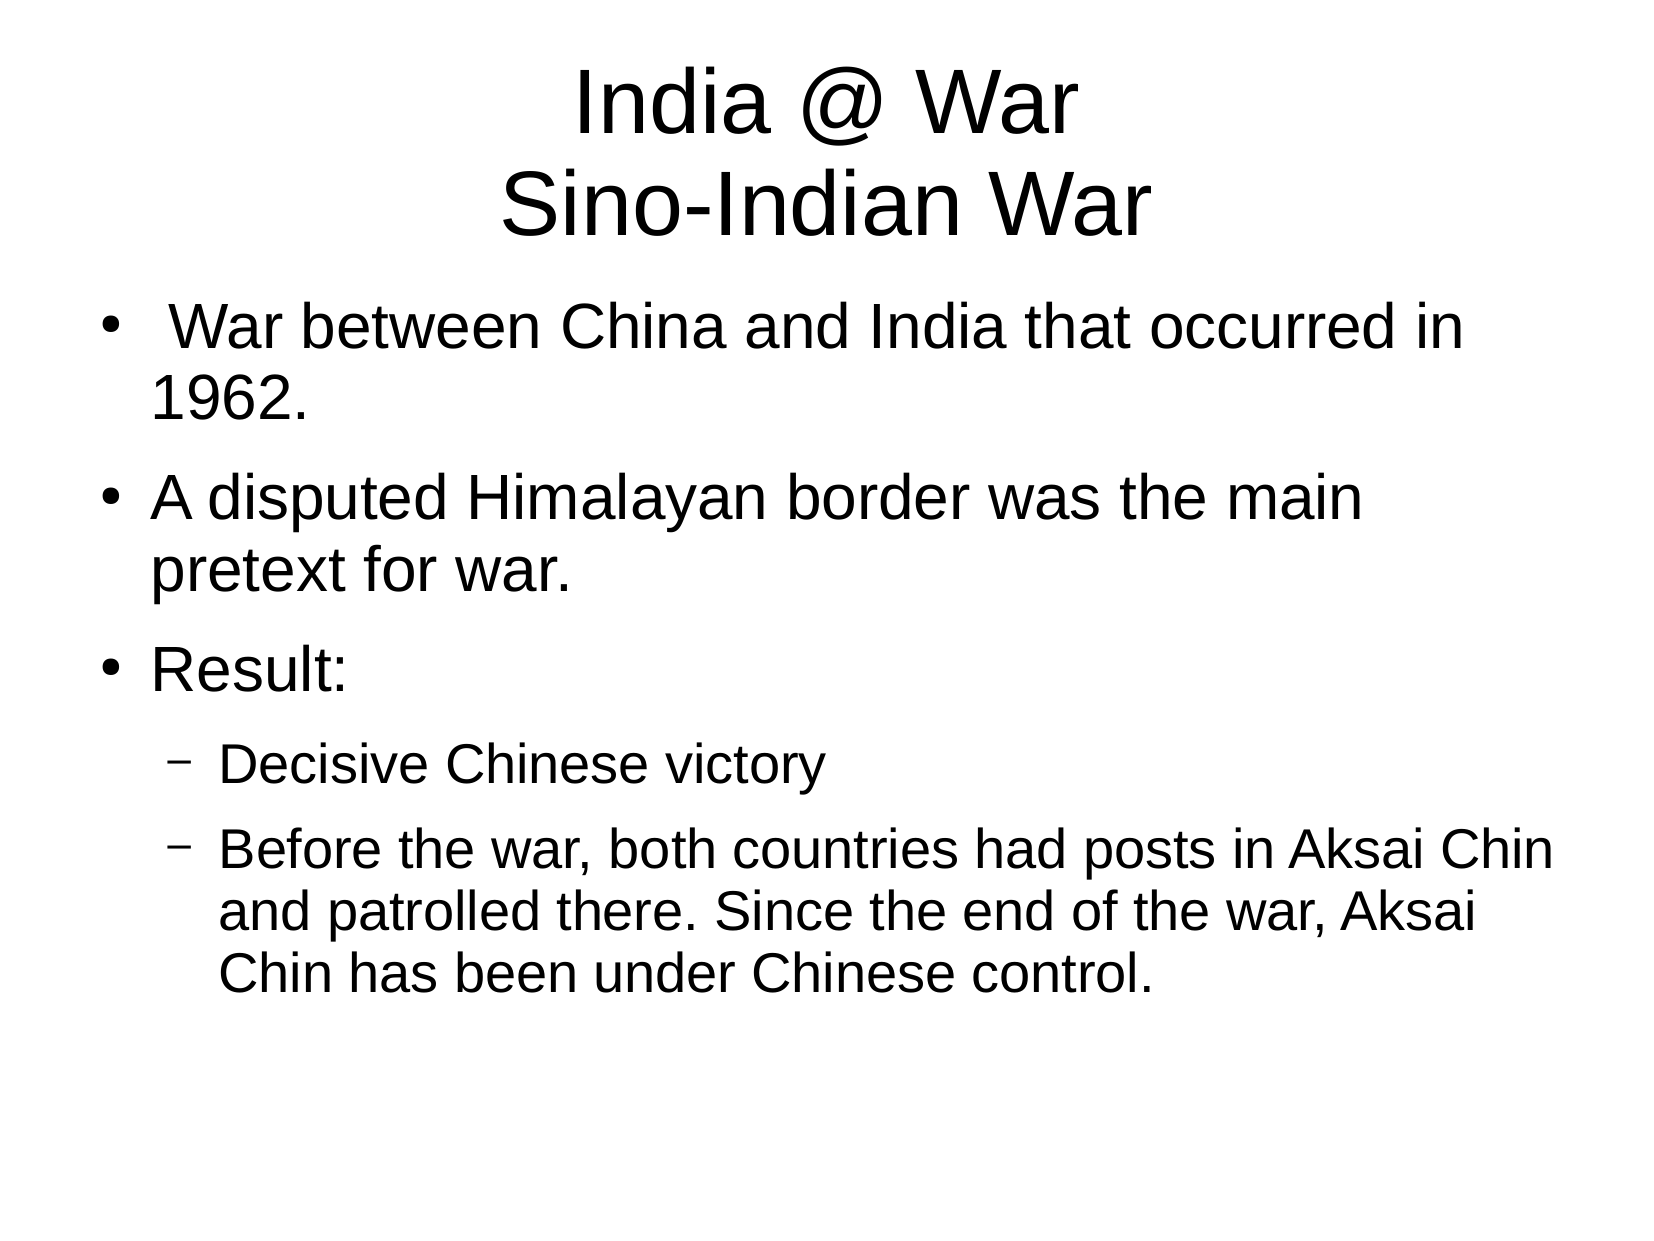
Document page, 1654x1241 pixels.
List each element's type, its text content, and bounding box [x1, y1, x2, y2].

list War between China and India that occurred in 1962. A disputed Himalayan border was the main pretext for war. Result: Decisive Chinese victory Before the war, both countries had posts in Aksai Chin and patrolled there. Since the end of the war, Aksai Chin has been under Chinese control. [82, 290, 1571, 1010]
title India @ War Sino-Indian War [82, 49, 1571, 257]
